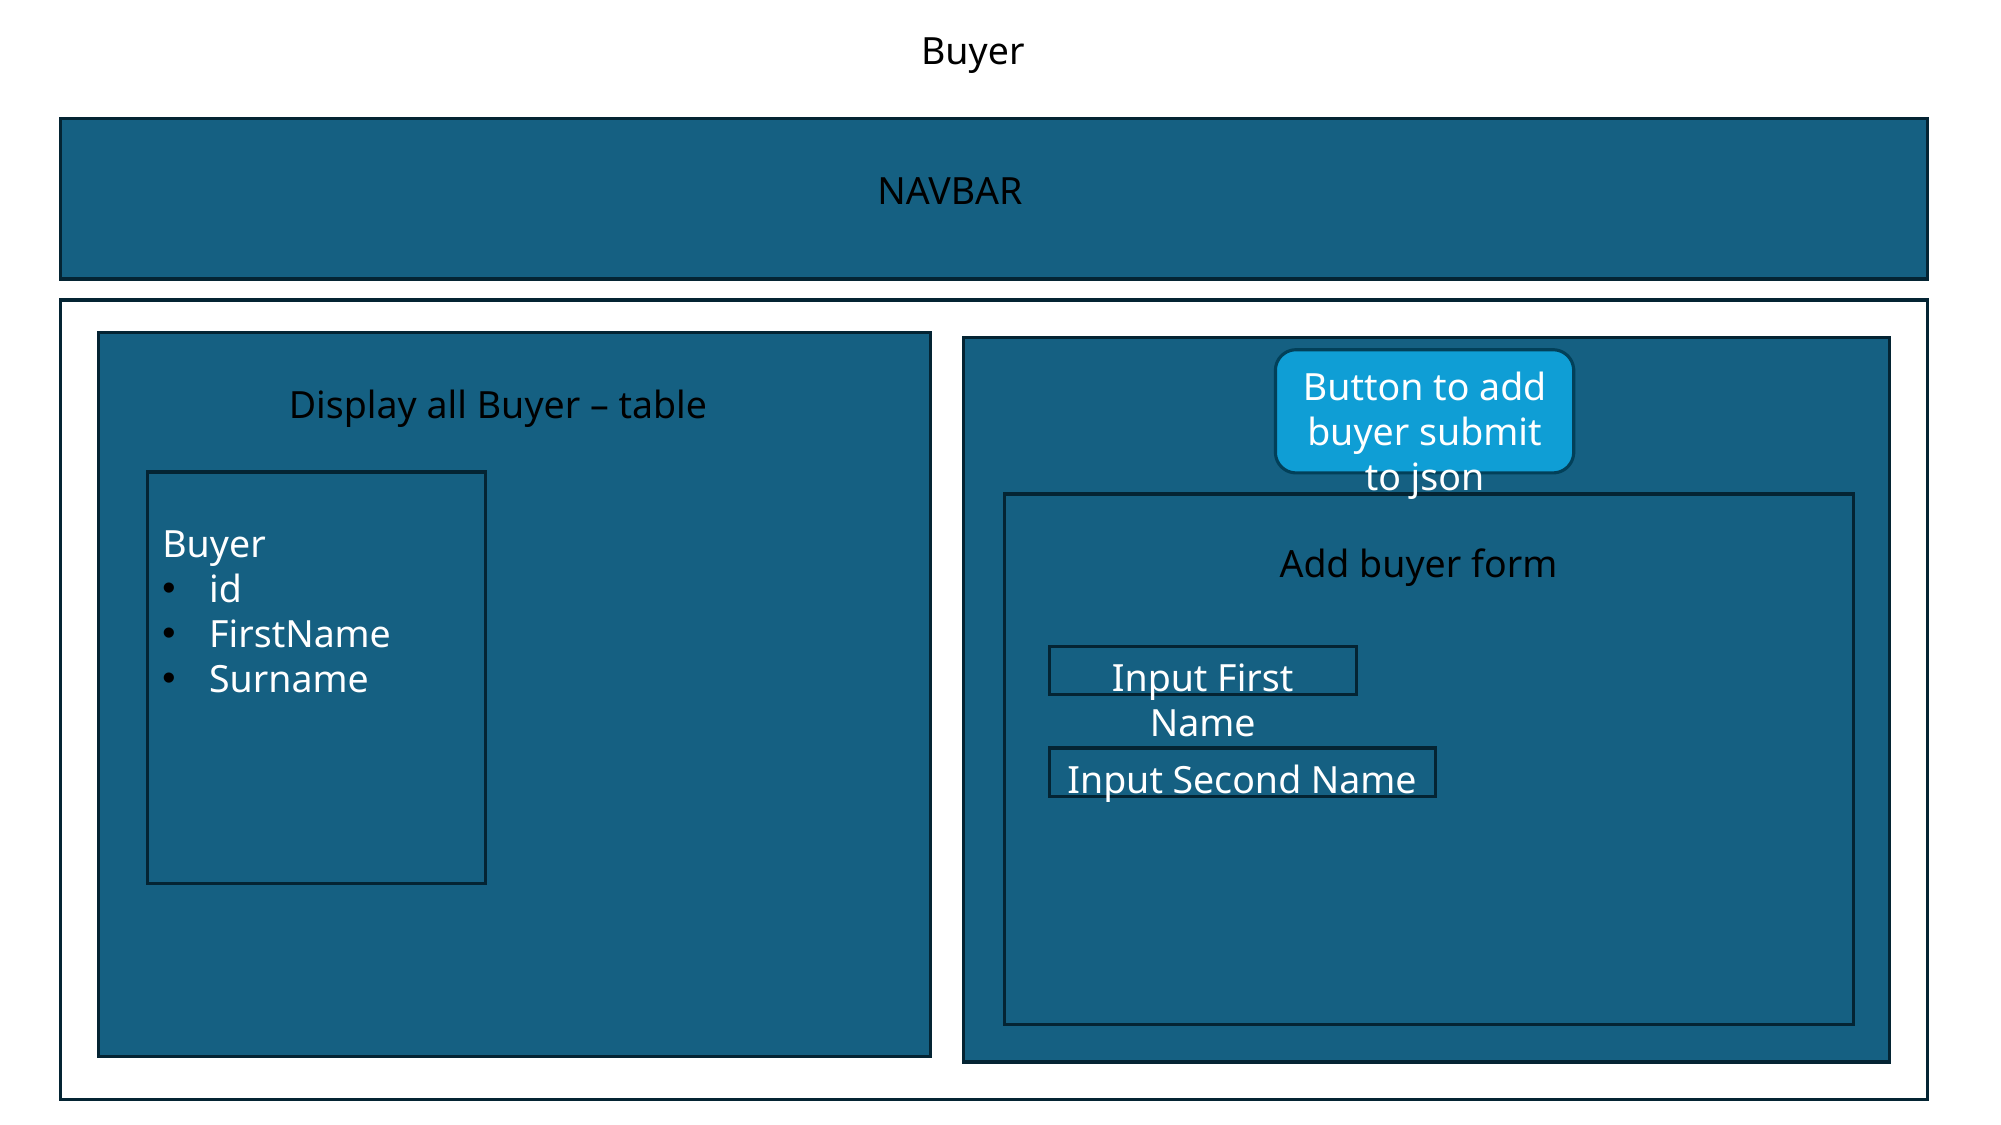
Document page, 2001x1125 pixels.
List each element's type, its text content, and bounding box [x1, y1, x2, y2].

text_box [61, 118, 1928, 279]
text_box Add buyer form [1264, 532, 1574, 593]
text_box Input First Name [1049, 646, 1357, 694]
text_box Buyer [746, 19, 1201, 81]
text_box Input Second Name [1049, 748, 1435, 796]
text_box NAVBAR [360, 159, 1540, 221]
text_box [99, 332, 931, 1057]
text_box [963, 337, 1890, 1062]
text_box Button to add buyer submit to json [1275, 349, 1574, 473]
text_box Display all Buyer – table [273, 373, 747, 434]
text_box Buyer id FirstName Surname [147, 472, 485, 883]
